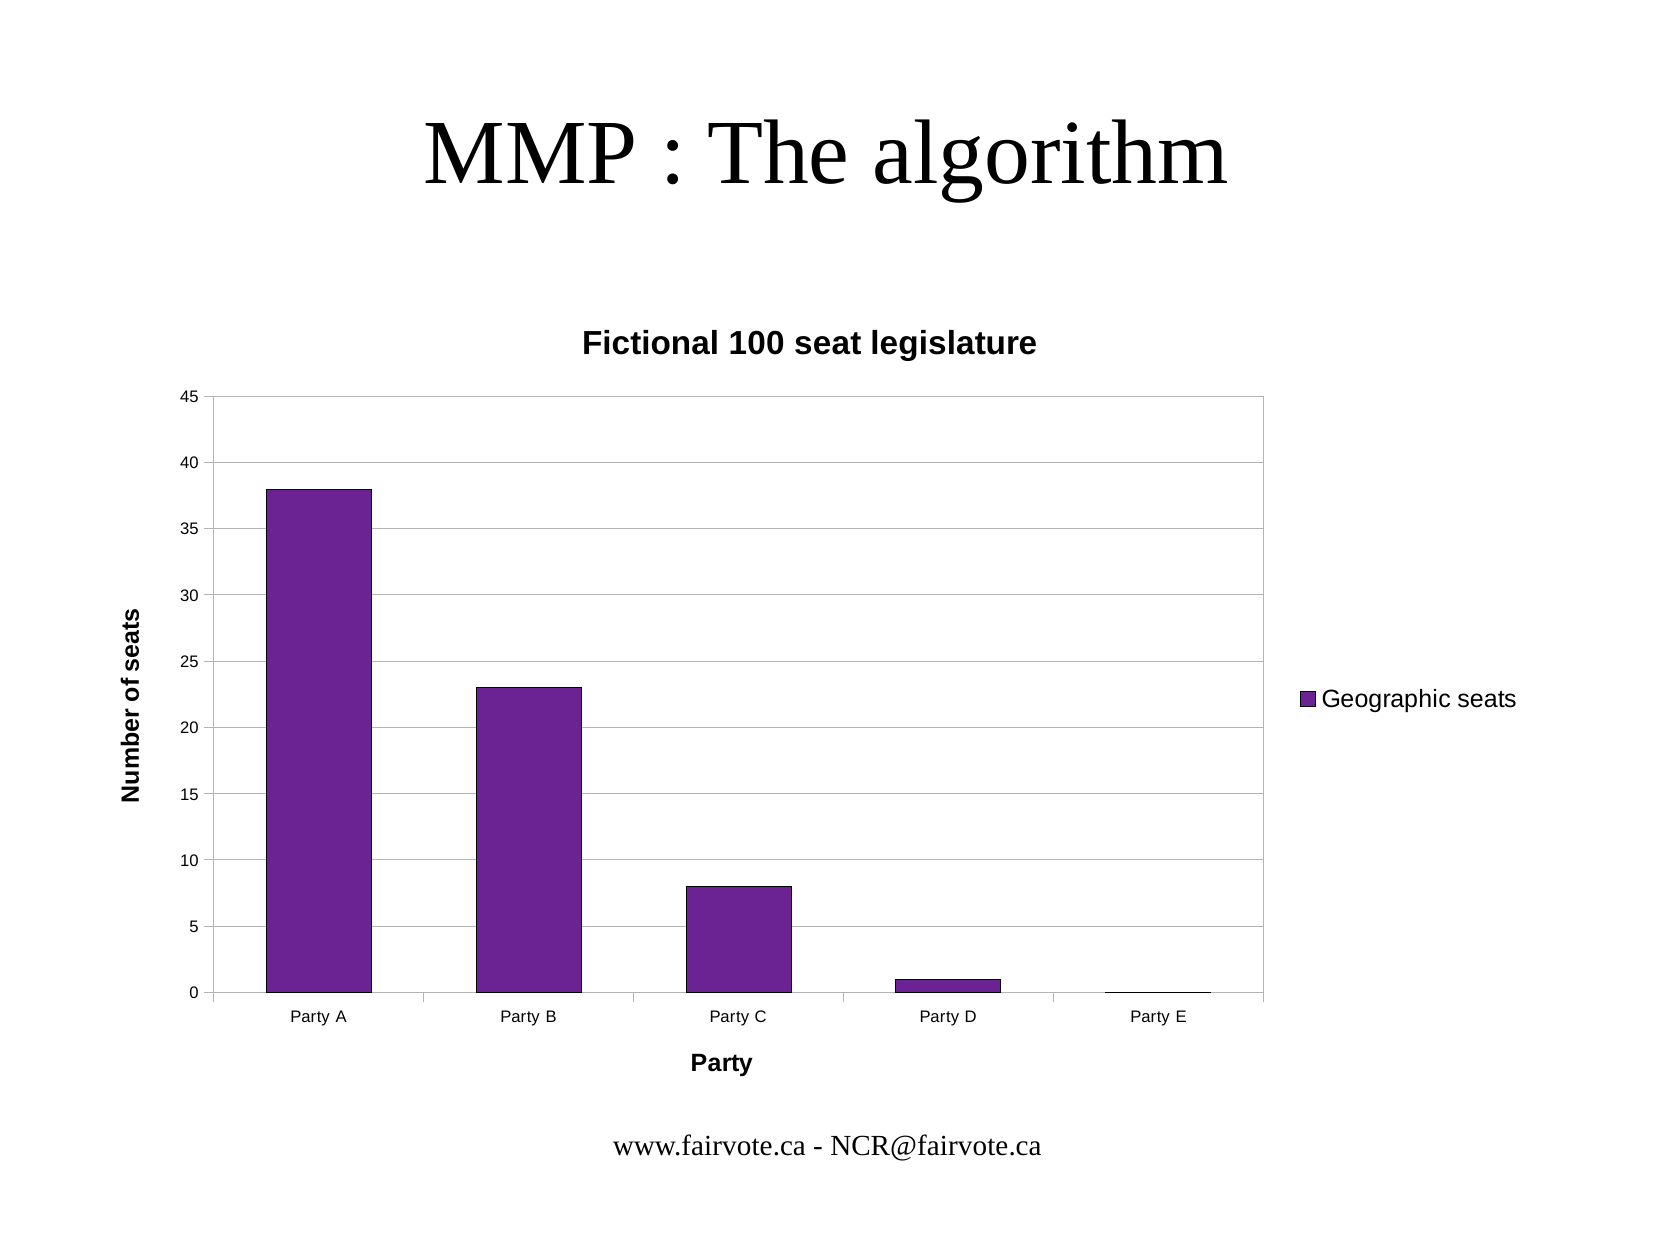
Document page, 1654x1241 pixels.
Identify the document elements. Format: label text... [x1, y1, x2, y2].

chart [82, 290, 1538, 1109]
title MMP : The algorithm [82, 49, 1571, 257]
